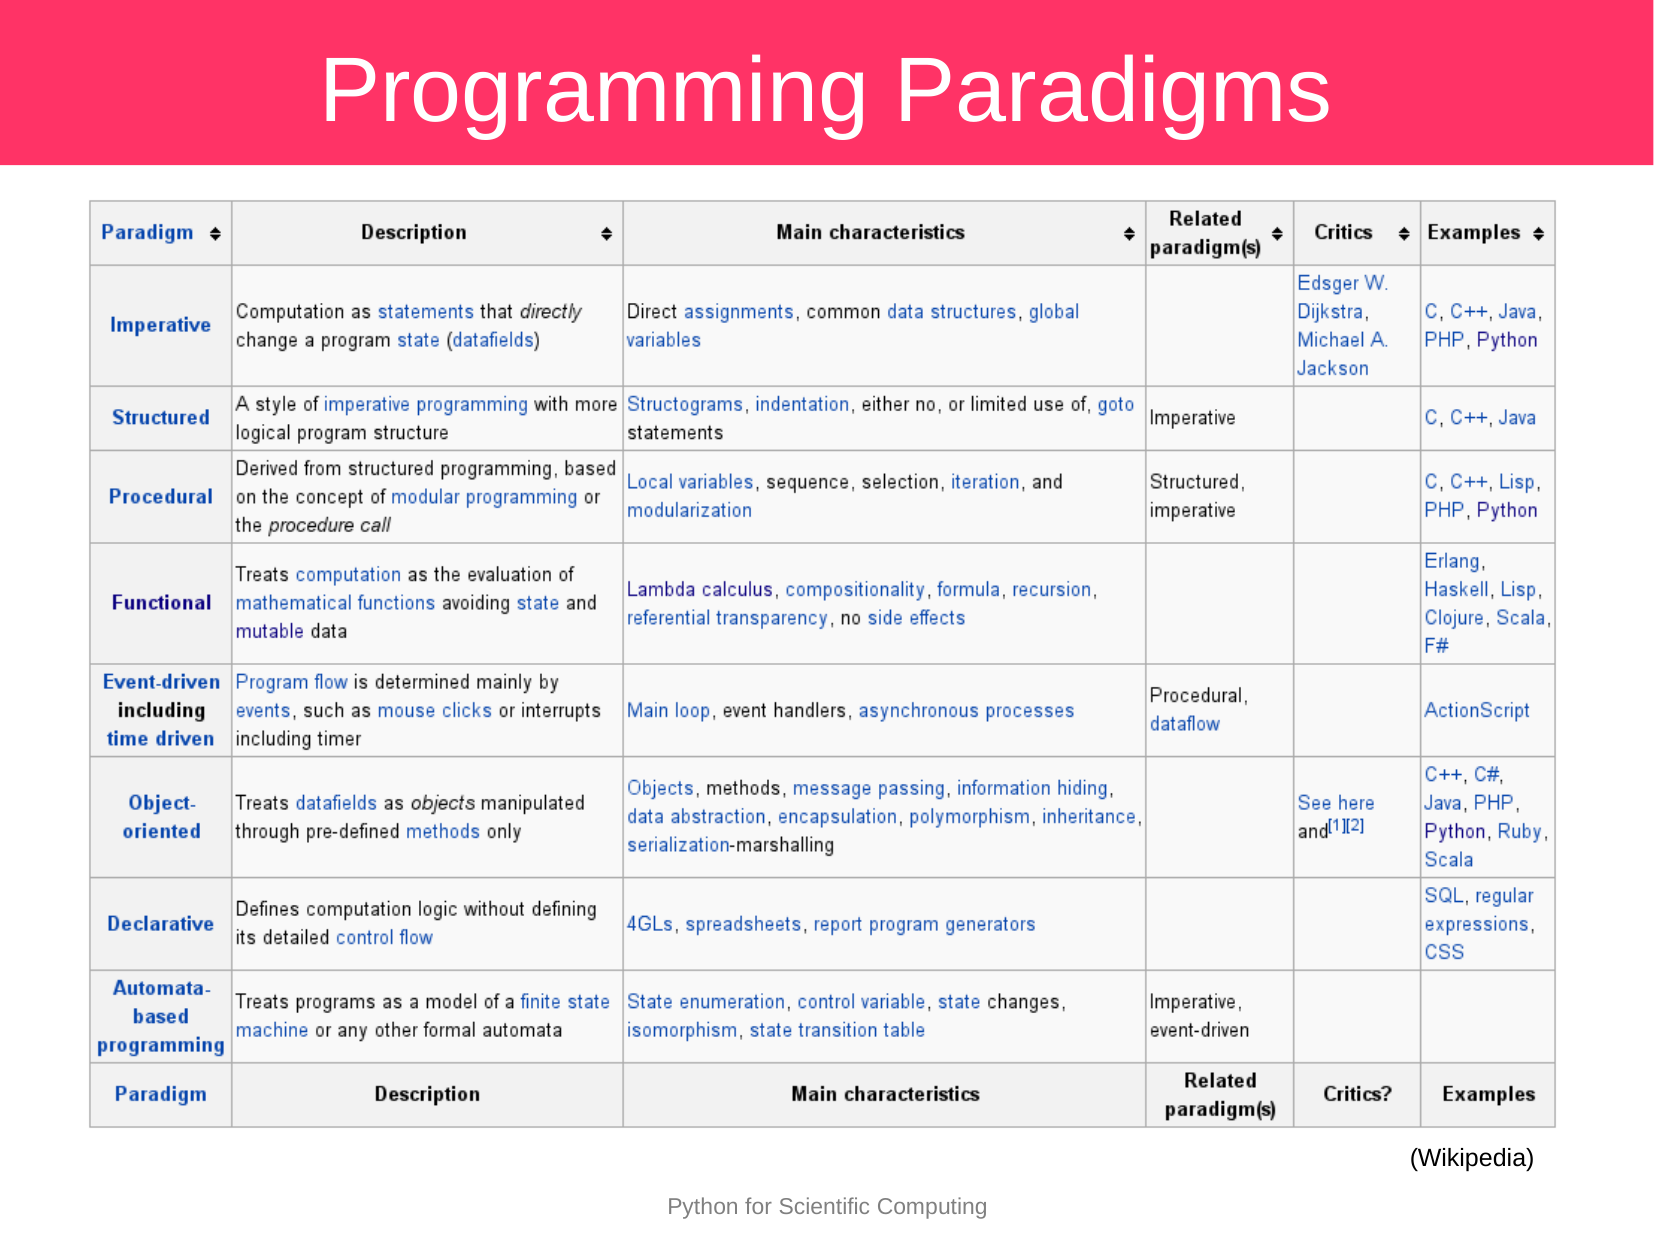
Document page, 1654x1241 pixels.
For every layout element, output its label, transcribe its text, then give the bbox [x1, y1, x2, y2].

text_box (Wikipedia) [1395, 1136, 1606, 1180]
title Programming Paradigms [82, 31, 1571, 148]
picture [73, 187, 1574, 1137]
